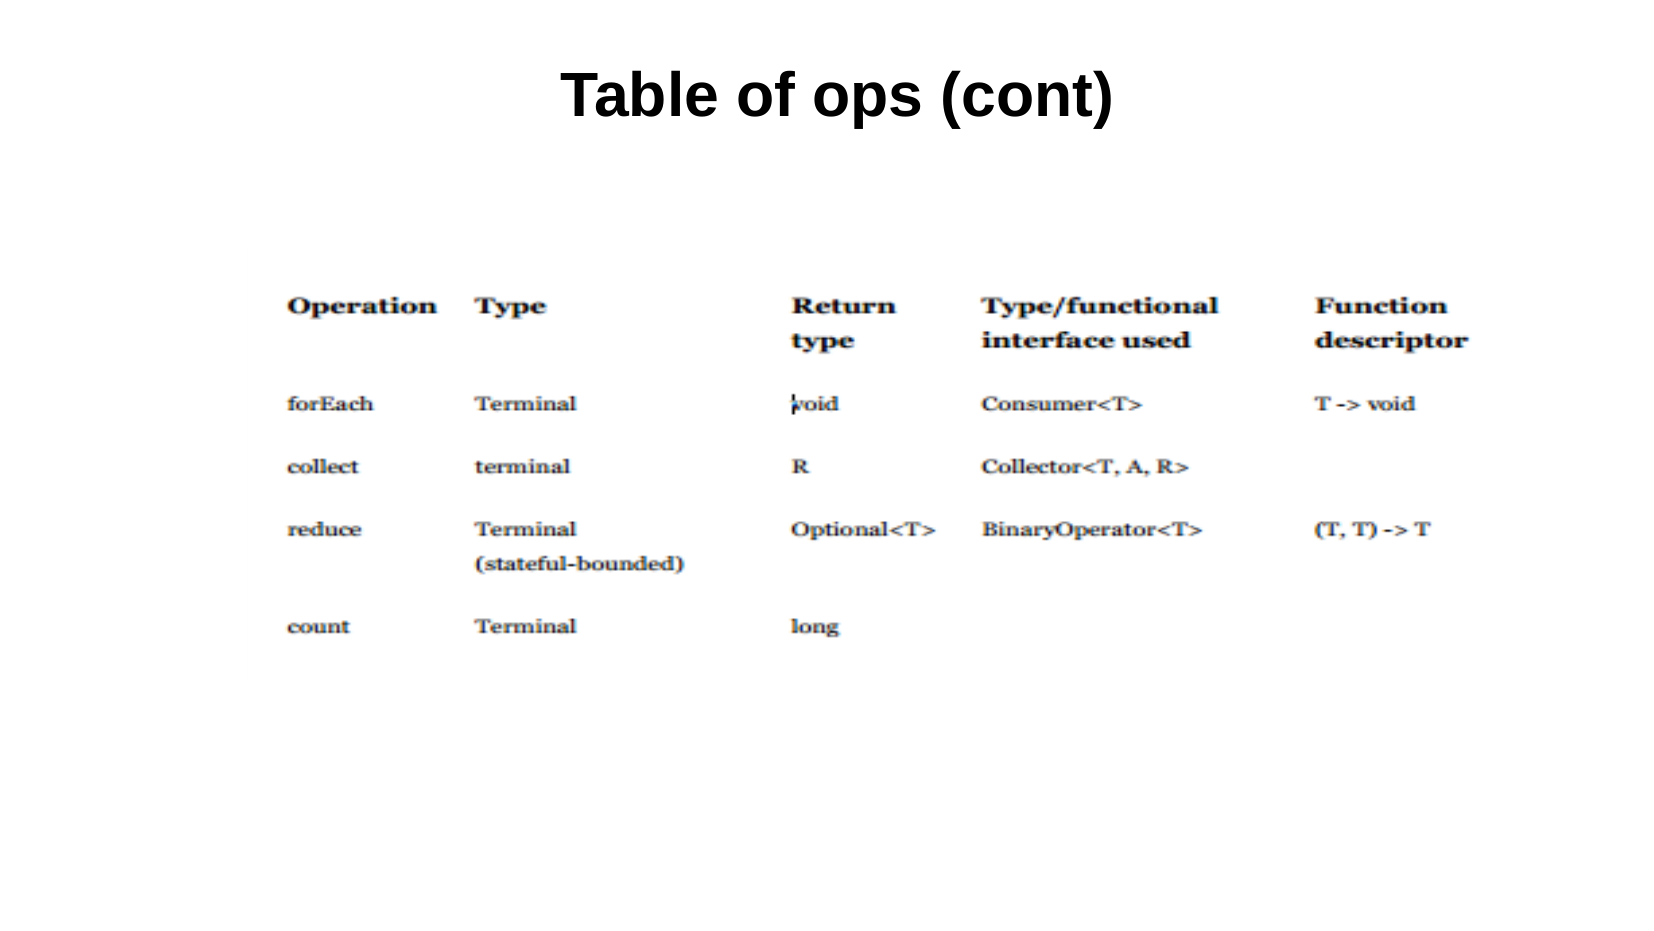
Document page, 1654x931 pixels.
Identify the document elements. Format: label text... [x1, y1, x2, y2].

picture [246, 247, 1542, 682]
title Table of ops (cont) [82, 36, 1571, 146]
